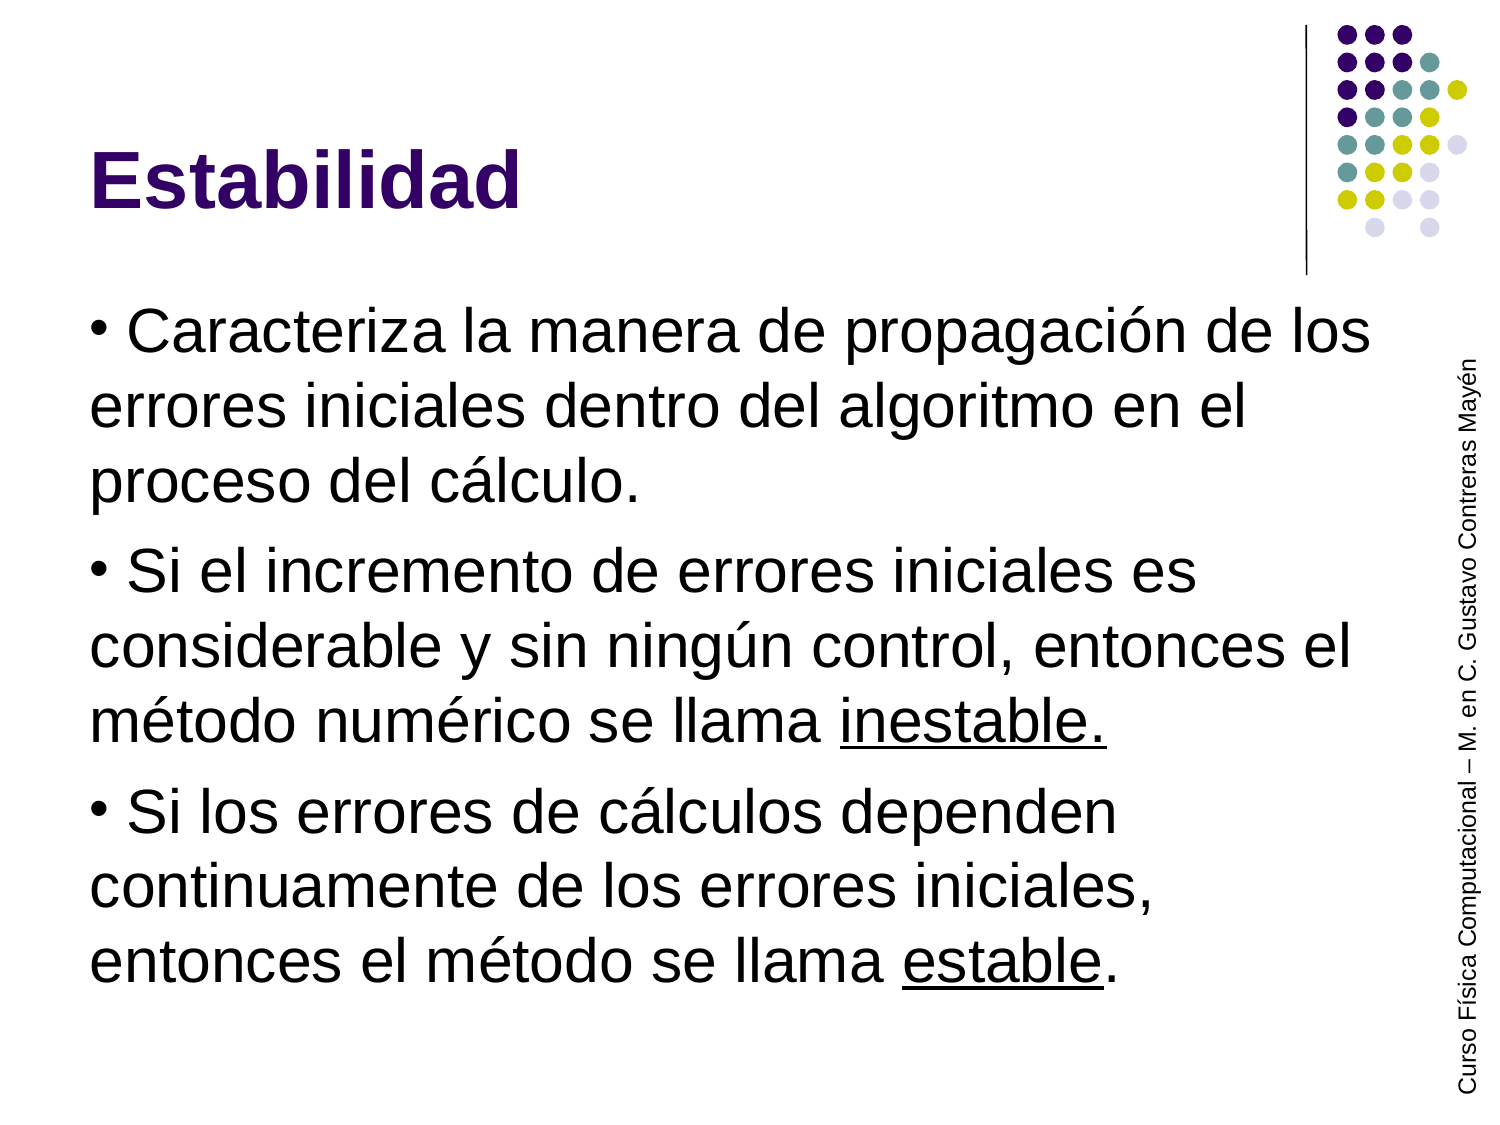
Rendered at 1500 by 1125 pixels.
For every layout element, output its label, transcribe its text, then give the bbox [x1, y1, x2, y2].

text_box Caracteriza la manera de propagación de los errores iniciales dentro del algoritmo en el proceso del cálculo. Si el incremento de errores iniciales es considerable y sin ningún control, entonces el método numérico se llama inestable. Si los errores de cálculos dependen continuamente de los errores iniciales, entonces el método se llama estable. [75, 282, 1426, 1006]
text_box Estabilidad [74, 20, 1313, 233]
